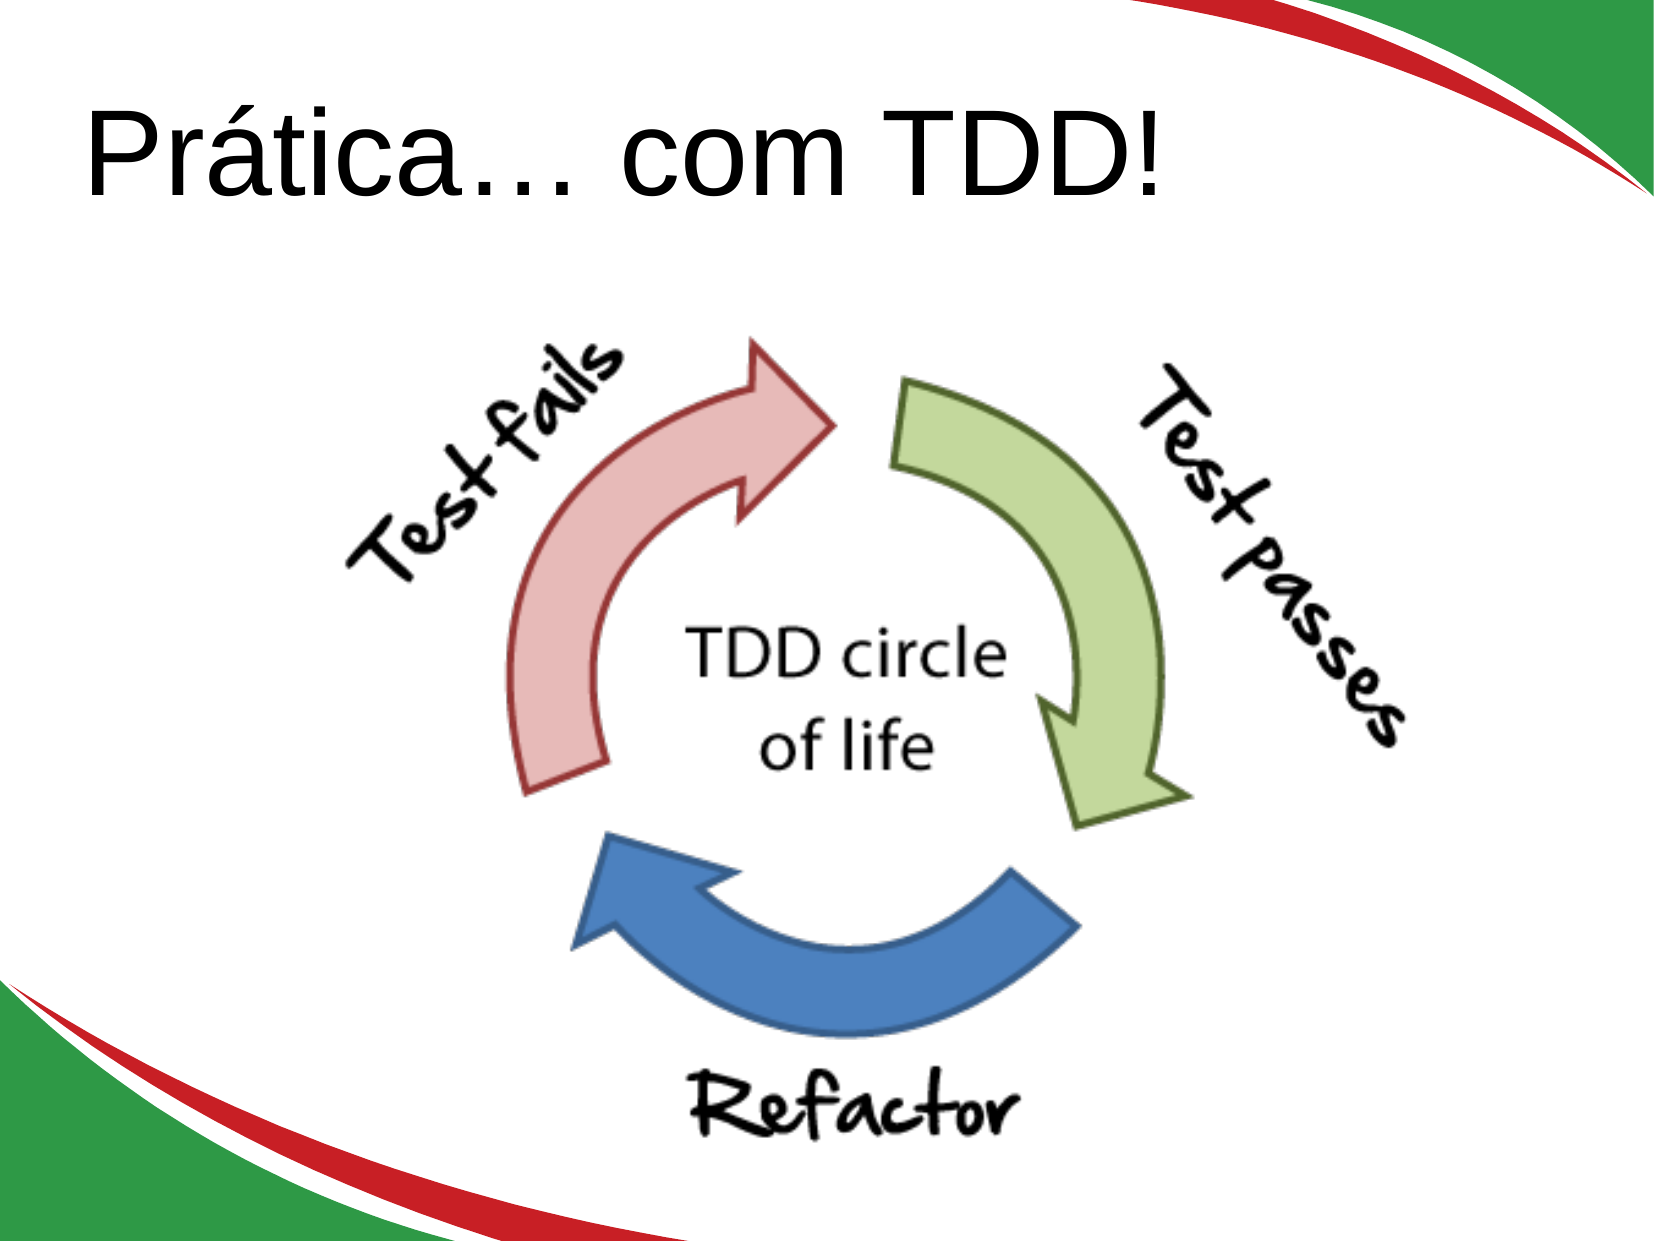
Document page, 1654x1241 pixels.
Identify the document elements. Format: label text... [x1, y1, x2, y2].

picture [307, 271, 1469, 1182]
title Prática… com TDD! [82, 16, 1571, 290]
